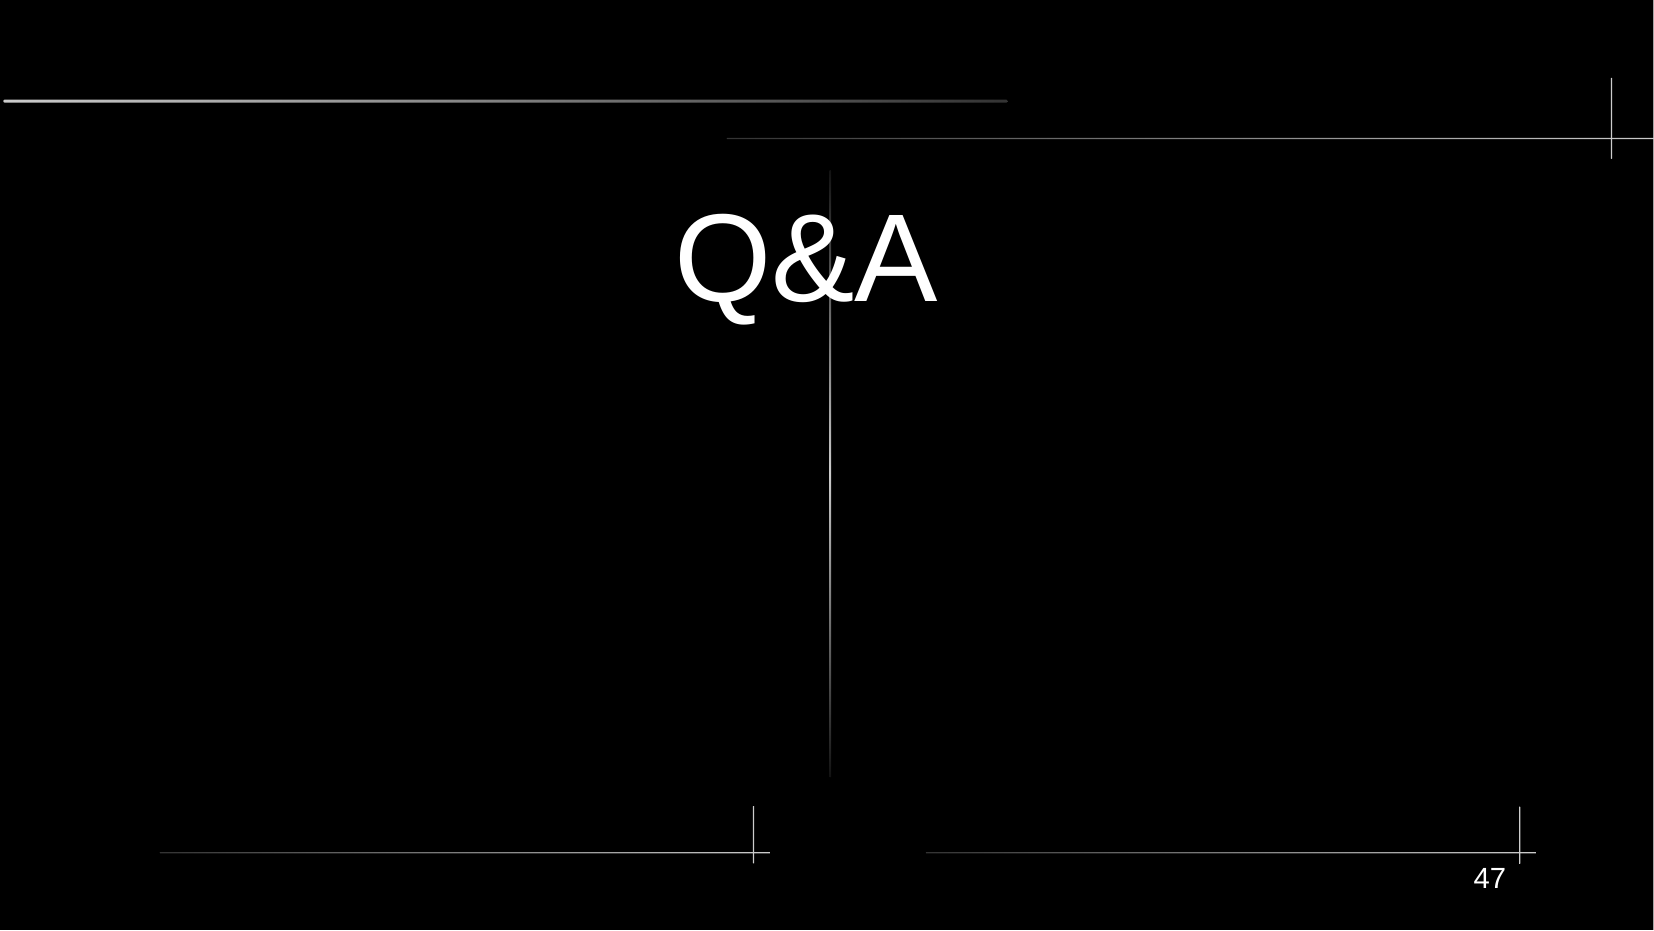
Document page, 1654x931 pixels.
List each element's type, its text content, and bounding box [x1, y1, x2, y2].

subtitle Q&A [23, 11, 1589, 505]
